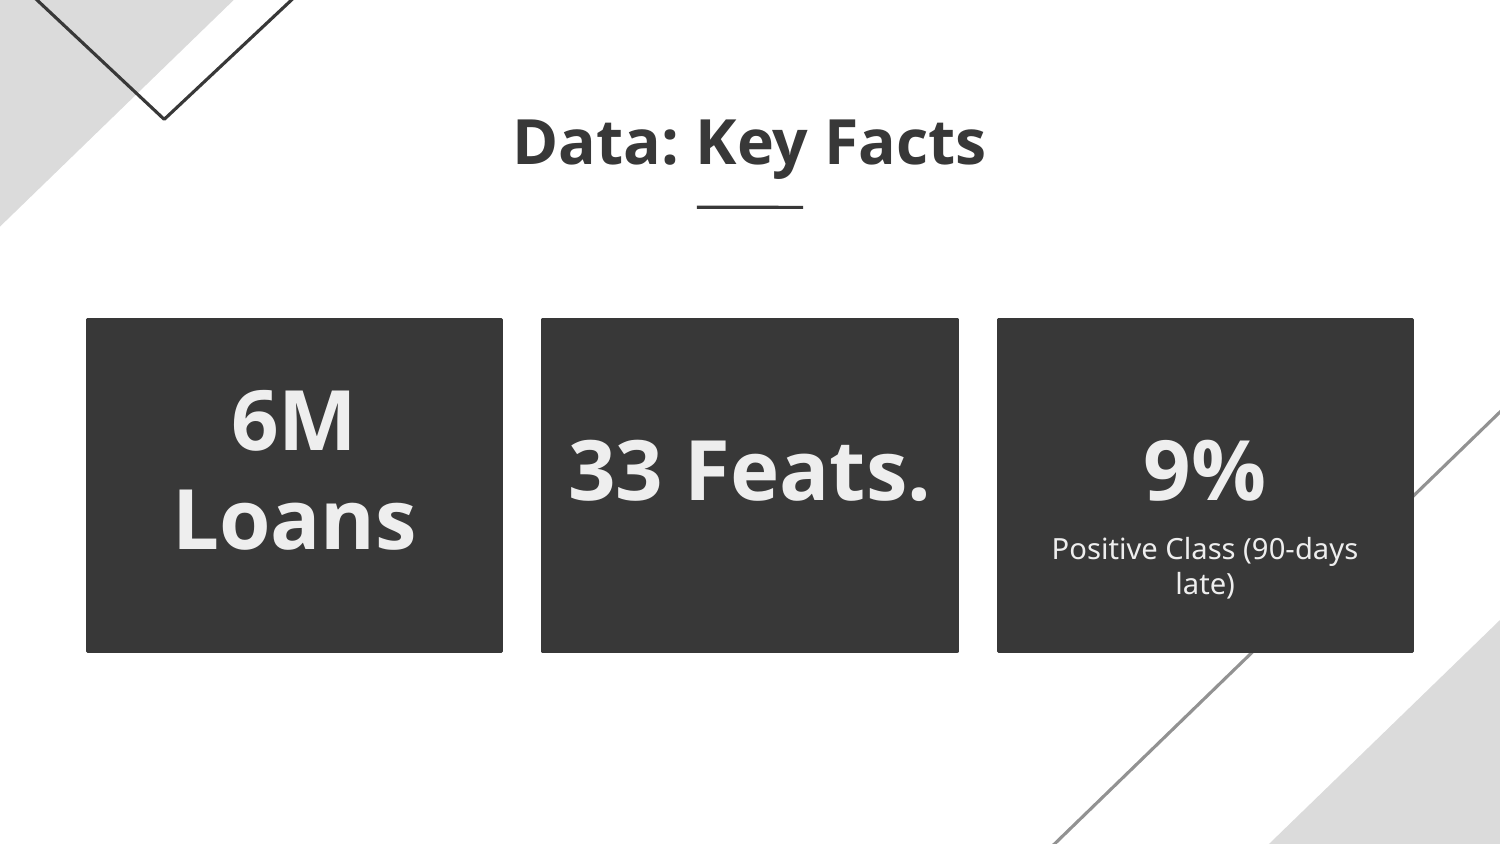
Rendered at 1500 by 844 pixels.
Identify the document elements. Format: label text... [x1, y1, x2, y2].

title 33 Feats. [551, 404, 949, 529]
subtitle Positive Class (90-days late) [1017, 529, 1393, 639]
title 9% [1006, 404, 1404, 529]
title Data: Key Facts [323, 87, 1177, 174]
title 6M Loans [96, 404, 493, 529]
